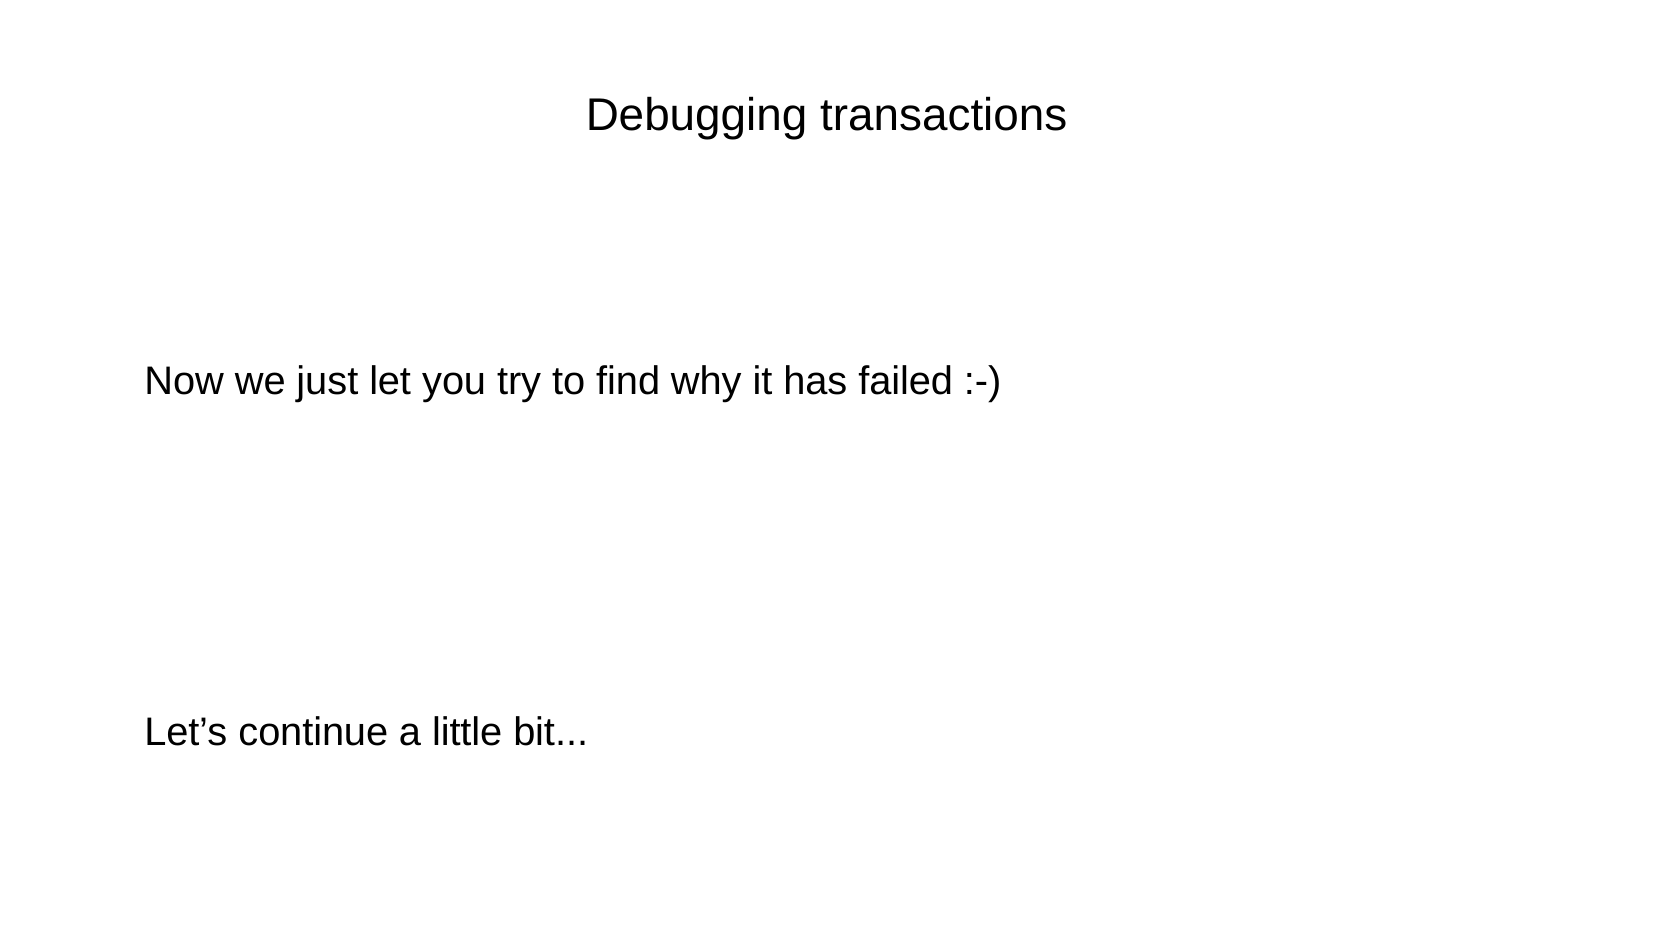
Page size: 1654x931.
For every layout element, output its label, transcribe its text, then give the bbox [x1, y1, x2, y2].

list Now we just let you try to find why it has failed :-) Let’s continue a little bit... [82, 217, 1571, 758]
title Debugging transactions [82, 37, 1571, 193]
